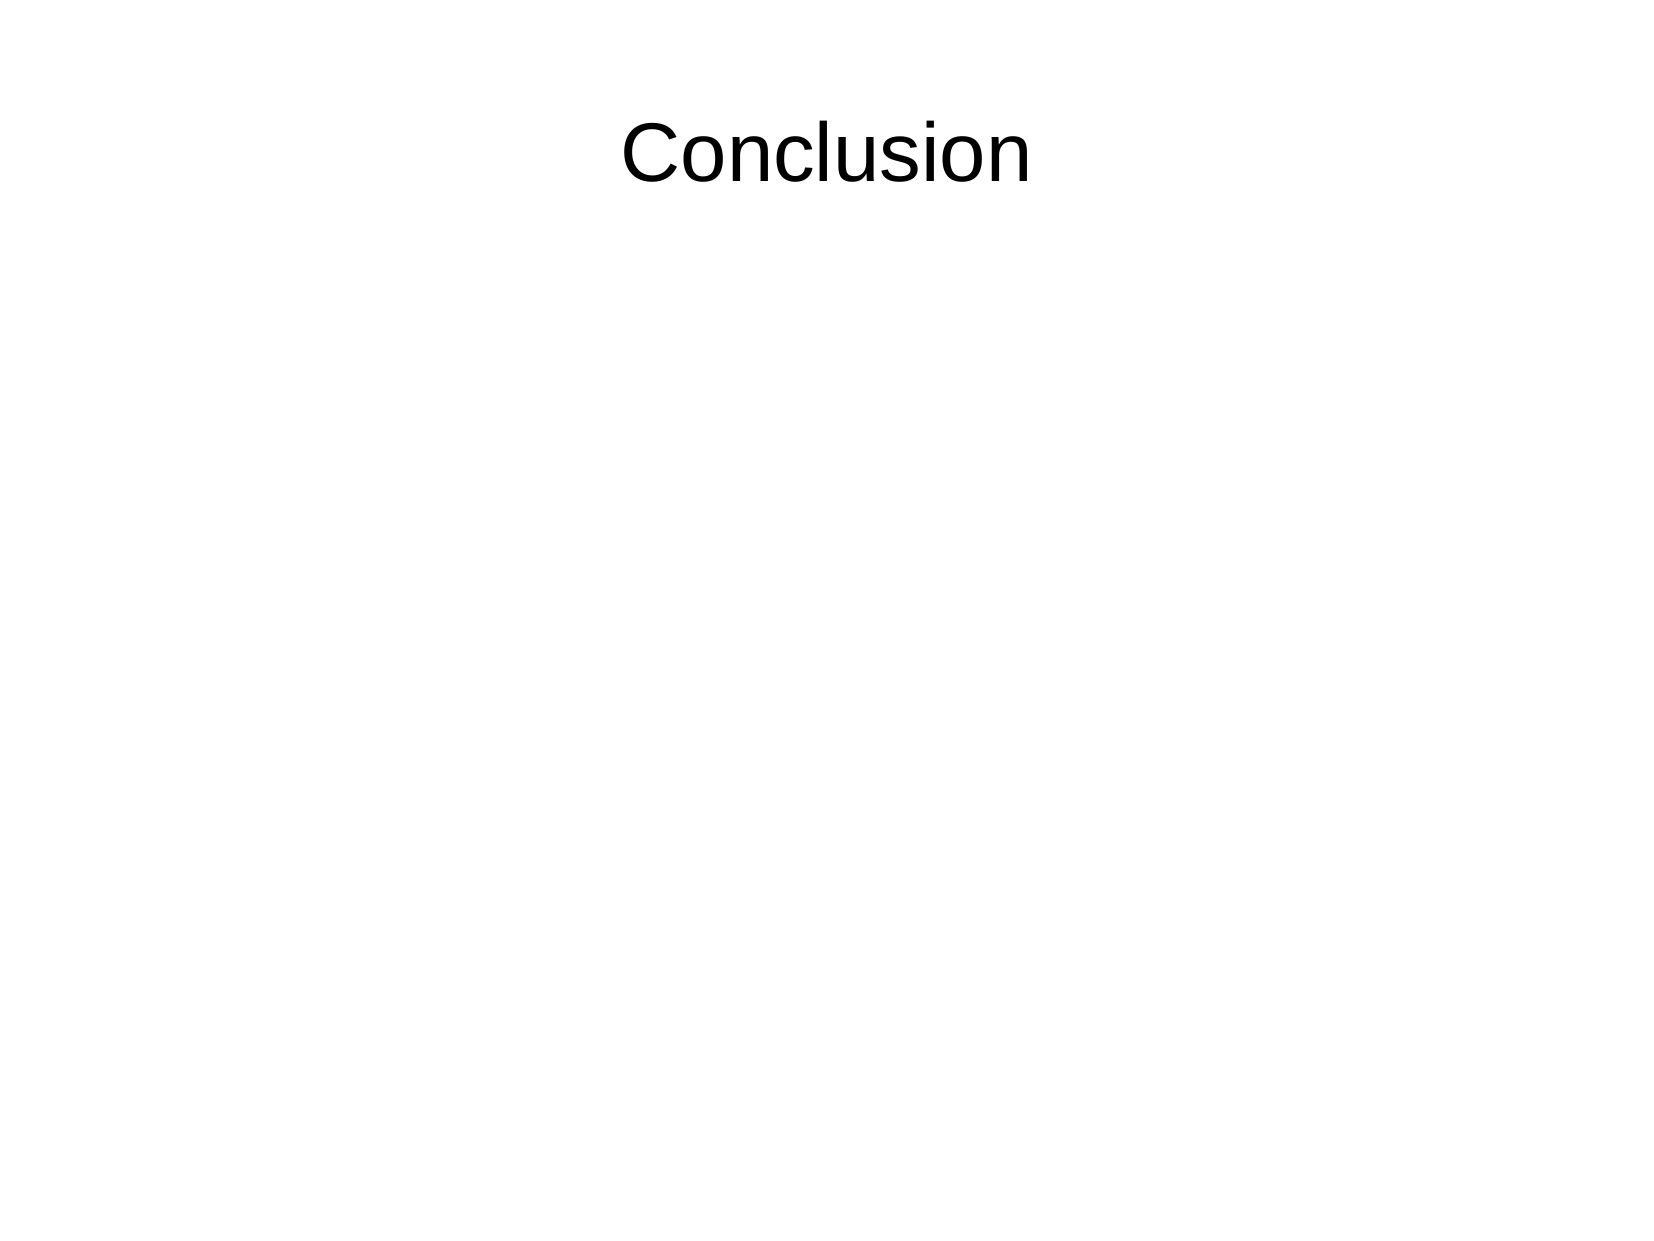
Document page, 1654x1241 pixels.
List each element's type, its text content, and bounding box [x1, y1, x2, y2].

title Conclusion [82, 49, 1571, 257]
